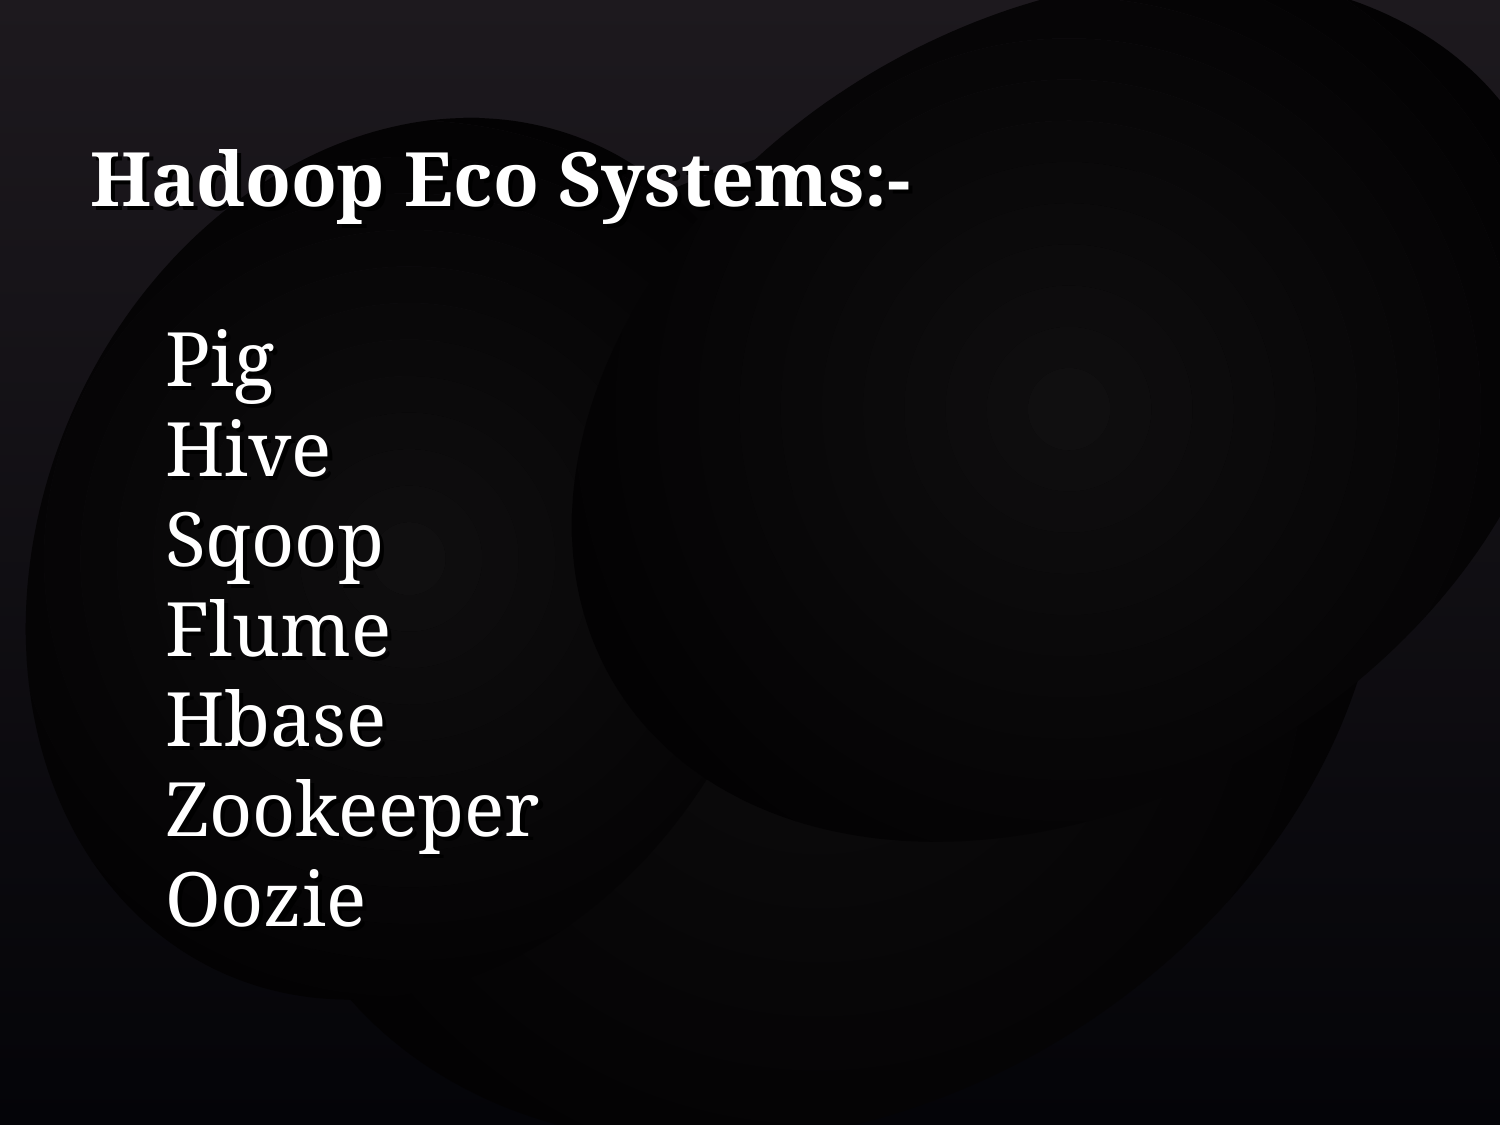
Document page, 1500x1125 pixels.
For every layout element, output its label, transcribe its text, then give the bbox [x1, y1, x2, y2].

title Hadoop Eco Systems:- Pig Hive Sqoop Flume Hbase Zookeeper Oozie [75, 45, 1426, 1059]
